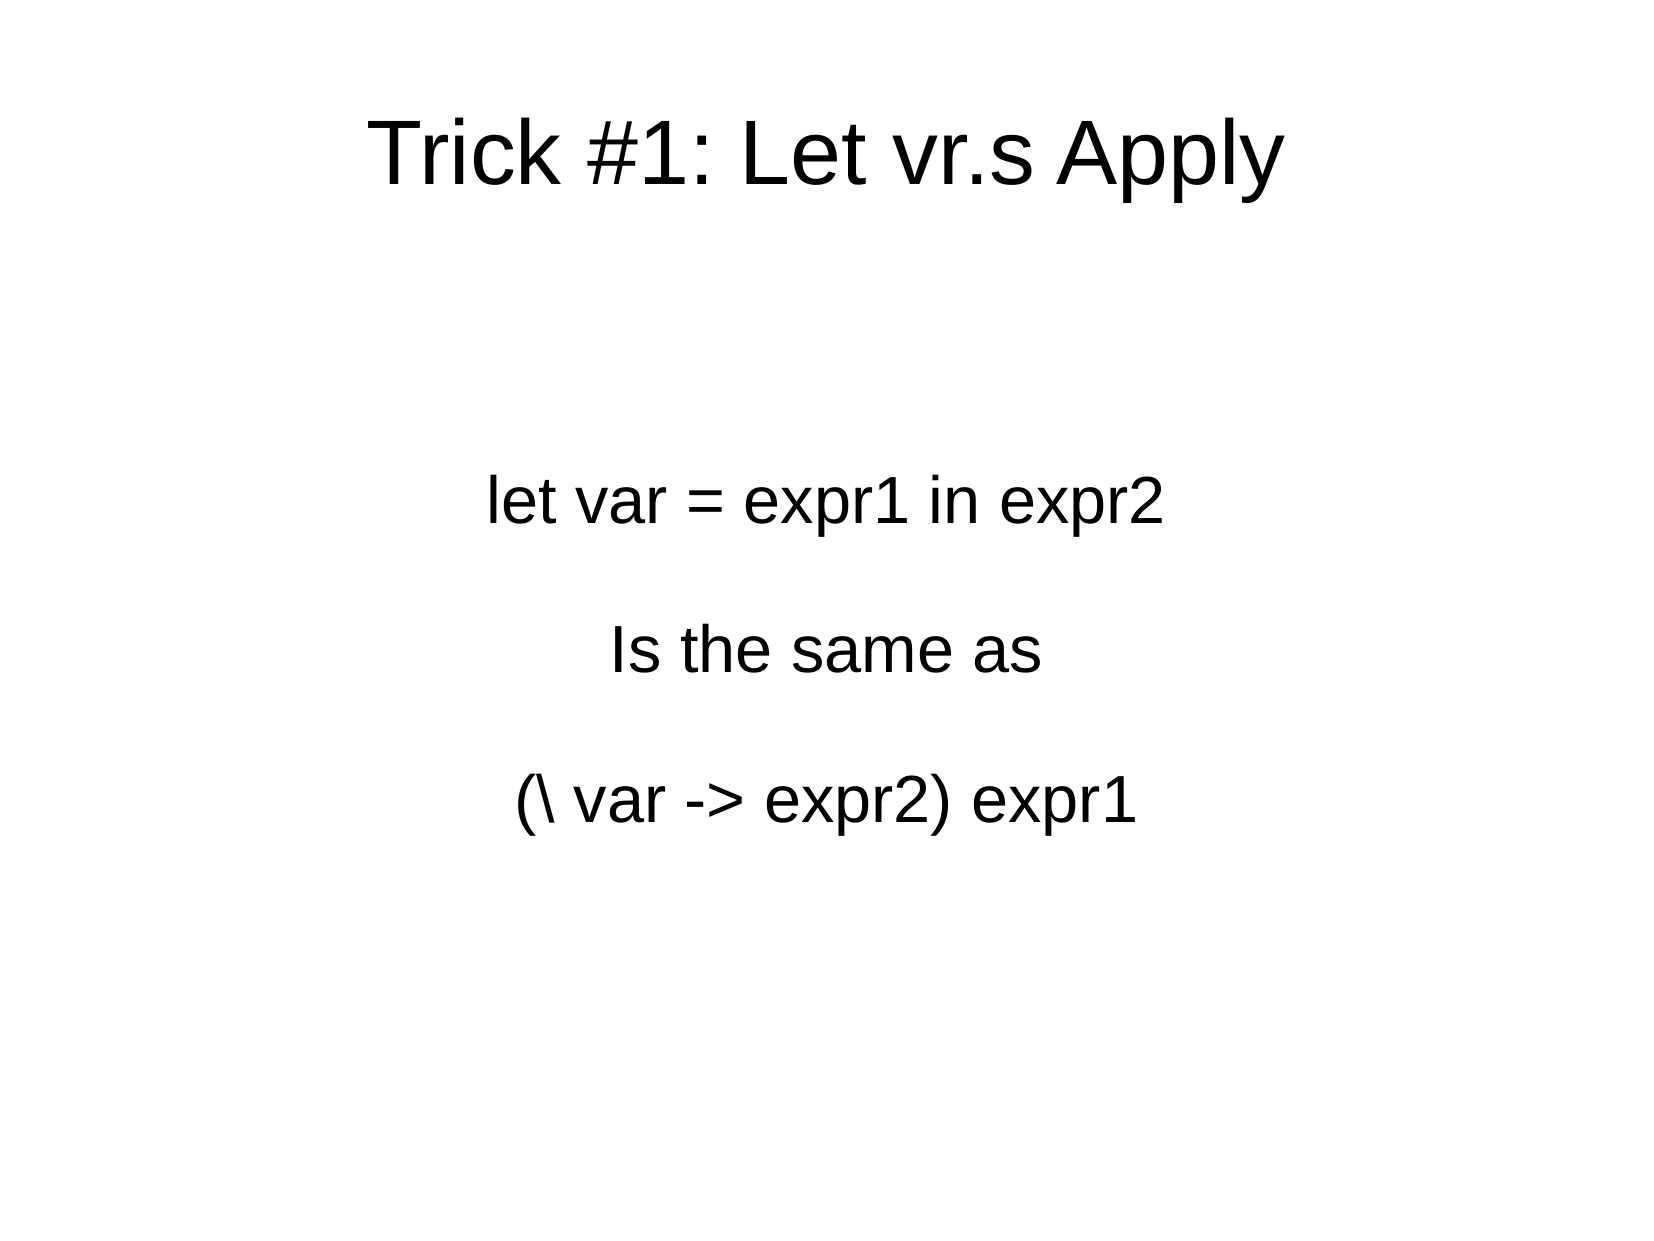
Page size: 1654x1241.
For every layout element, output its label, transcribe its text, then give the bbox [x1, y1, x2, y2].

subtitle let var = expr1 in expr2 Is the same as (\ var -> expr2) expr1 [82, 290, 1571, 1010]
title Trick #1: Let vr.s Apply [82, 49, 1571, 257]
